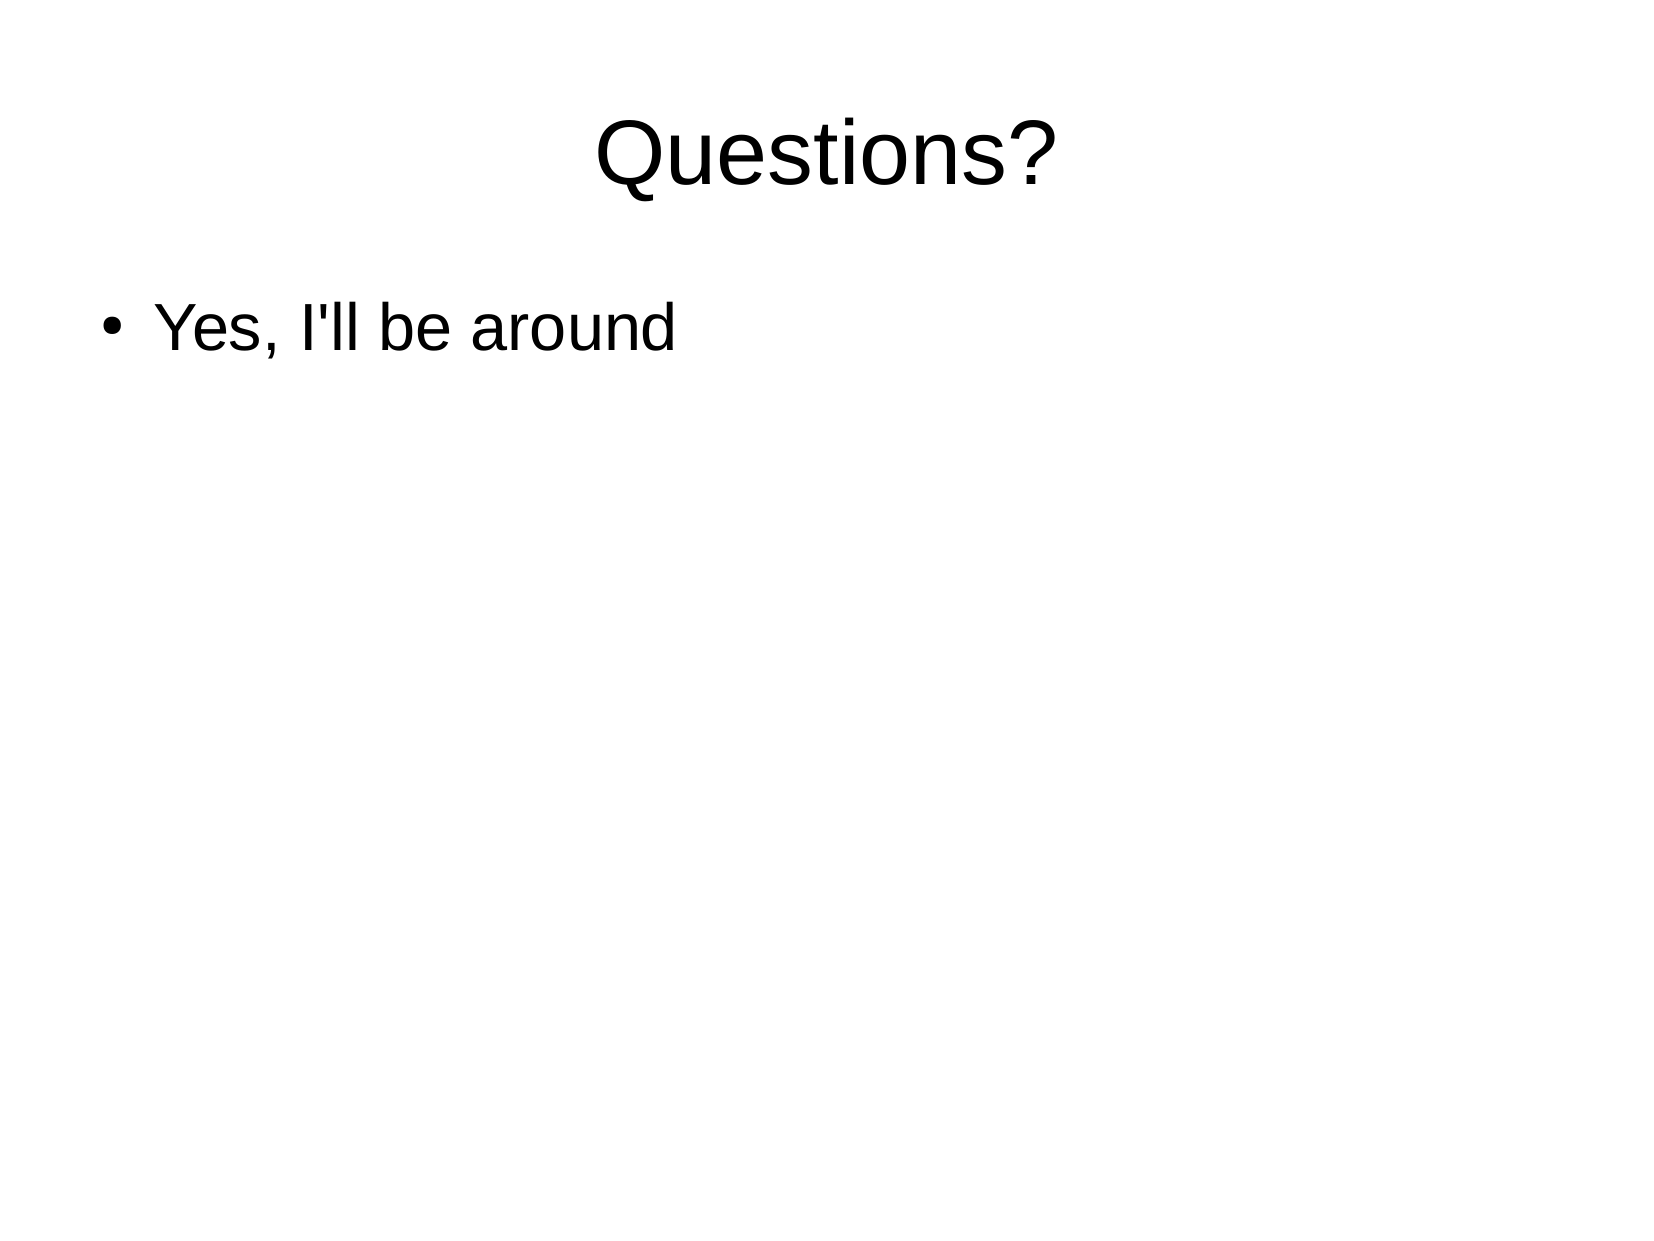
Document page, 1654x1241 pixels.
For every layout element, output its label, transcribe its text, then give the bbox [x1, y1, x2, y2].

title Questions? [82, 49, 1571, 257]
list Yes, I'll be around [82, 290, 1538, 1010]
